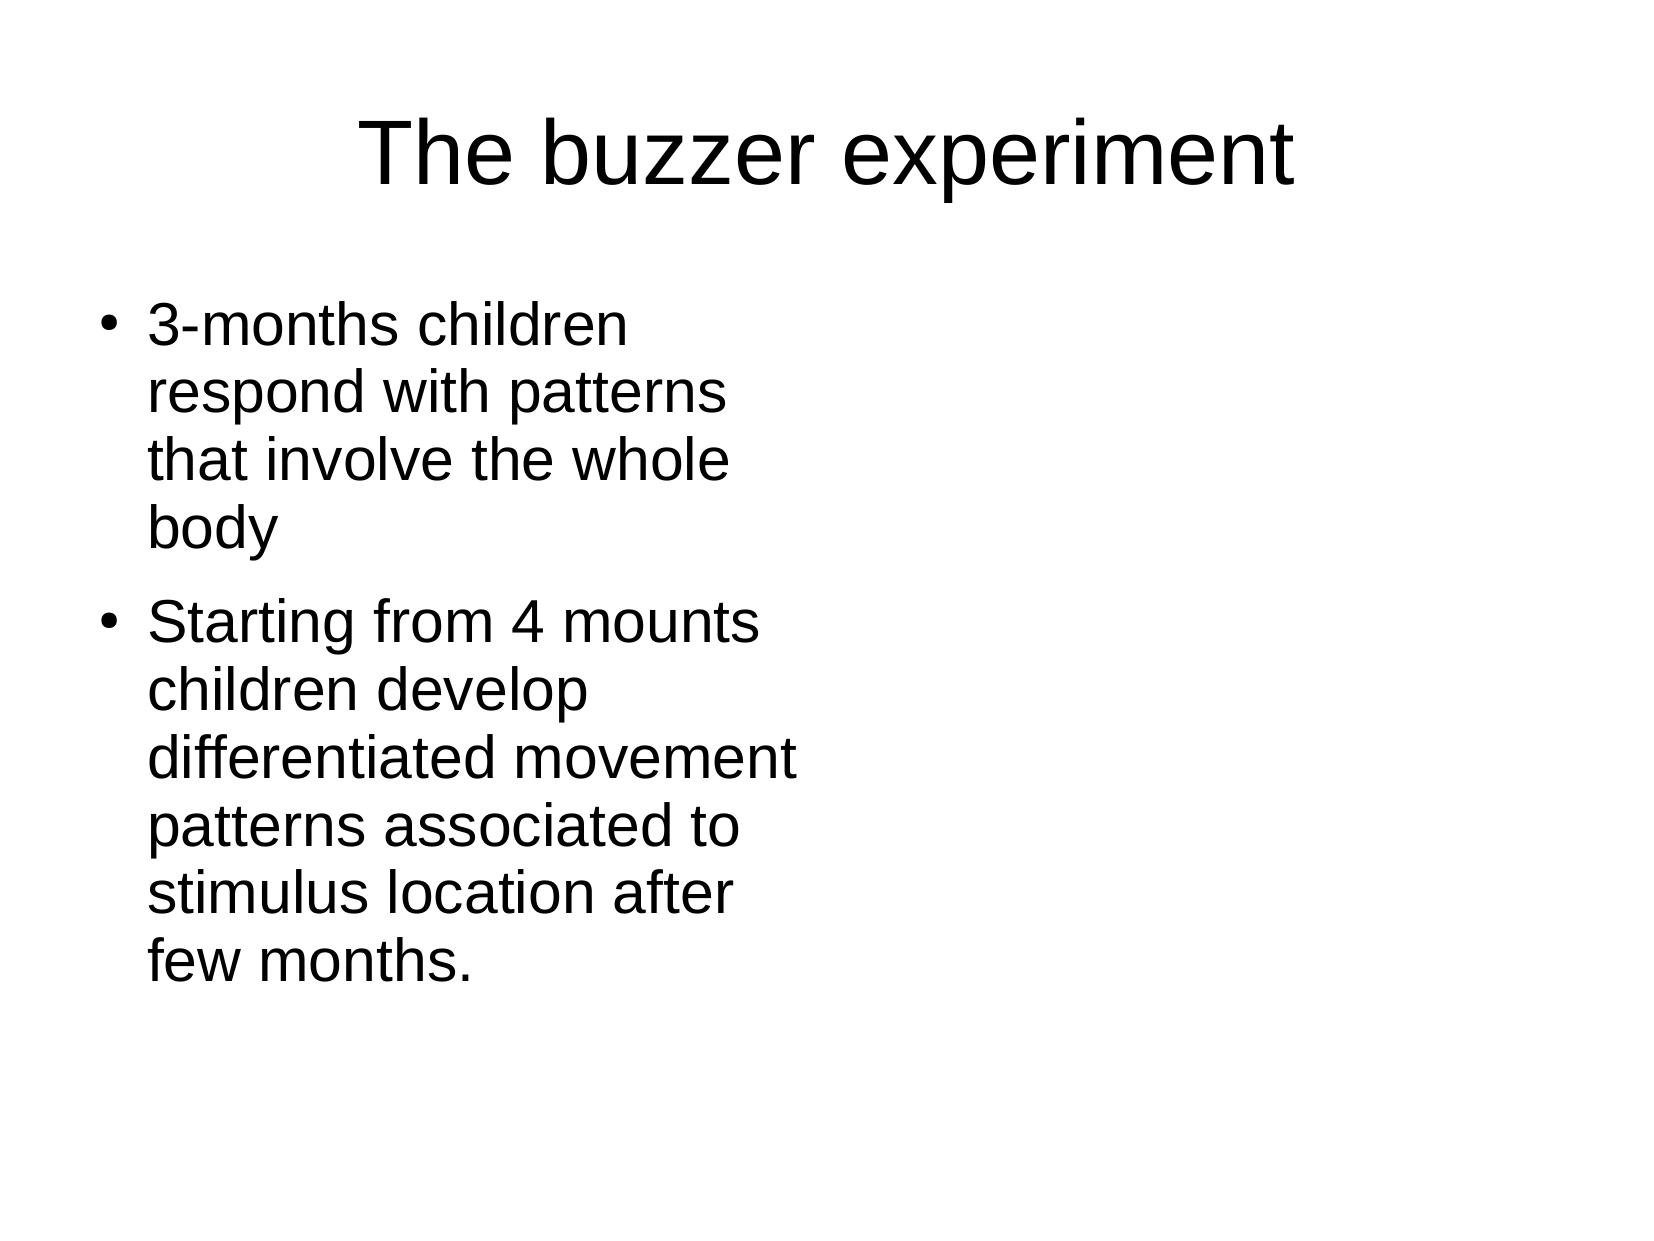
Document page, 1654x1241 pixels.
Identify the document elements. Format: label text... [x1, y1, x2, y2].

title The buzzer experiment [82, 49, 1571, 257]
list 3-months children respond with patterns that involve the whole body Starting from 4 mounts children develop differentiated movement patterns associated to stimulus location after few months. [82, 290, 809, 1010]
